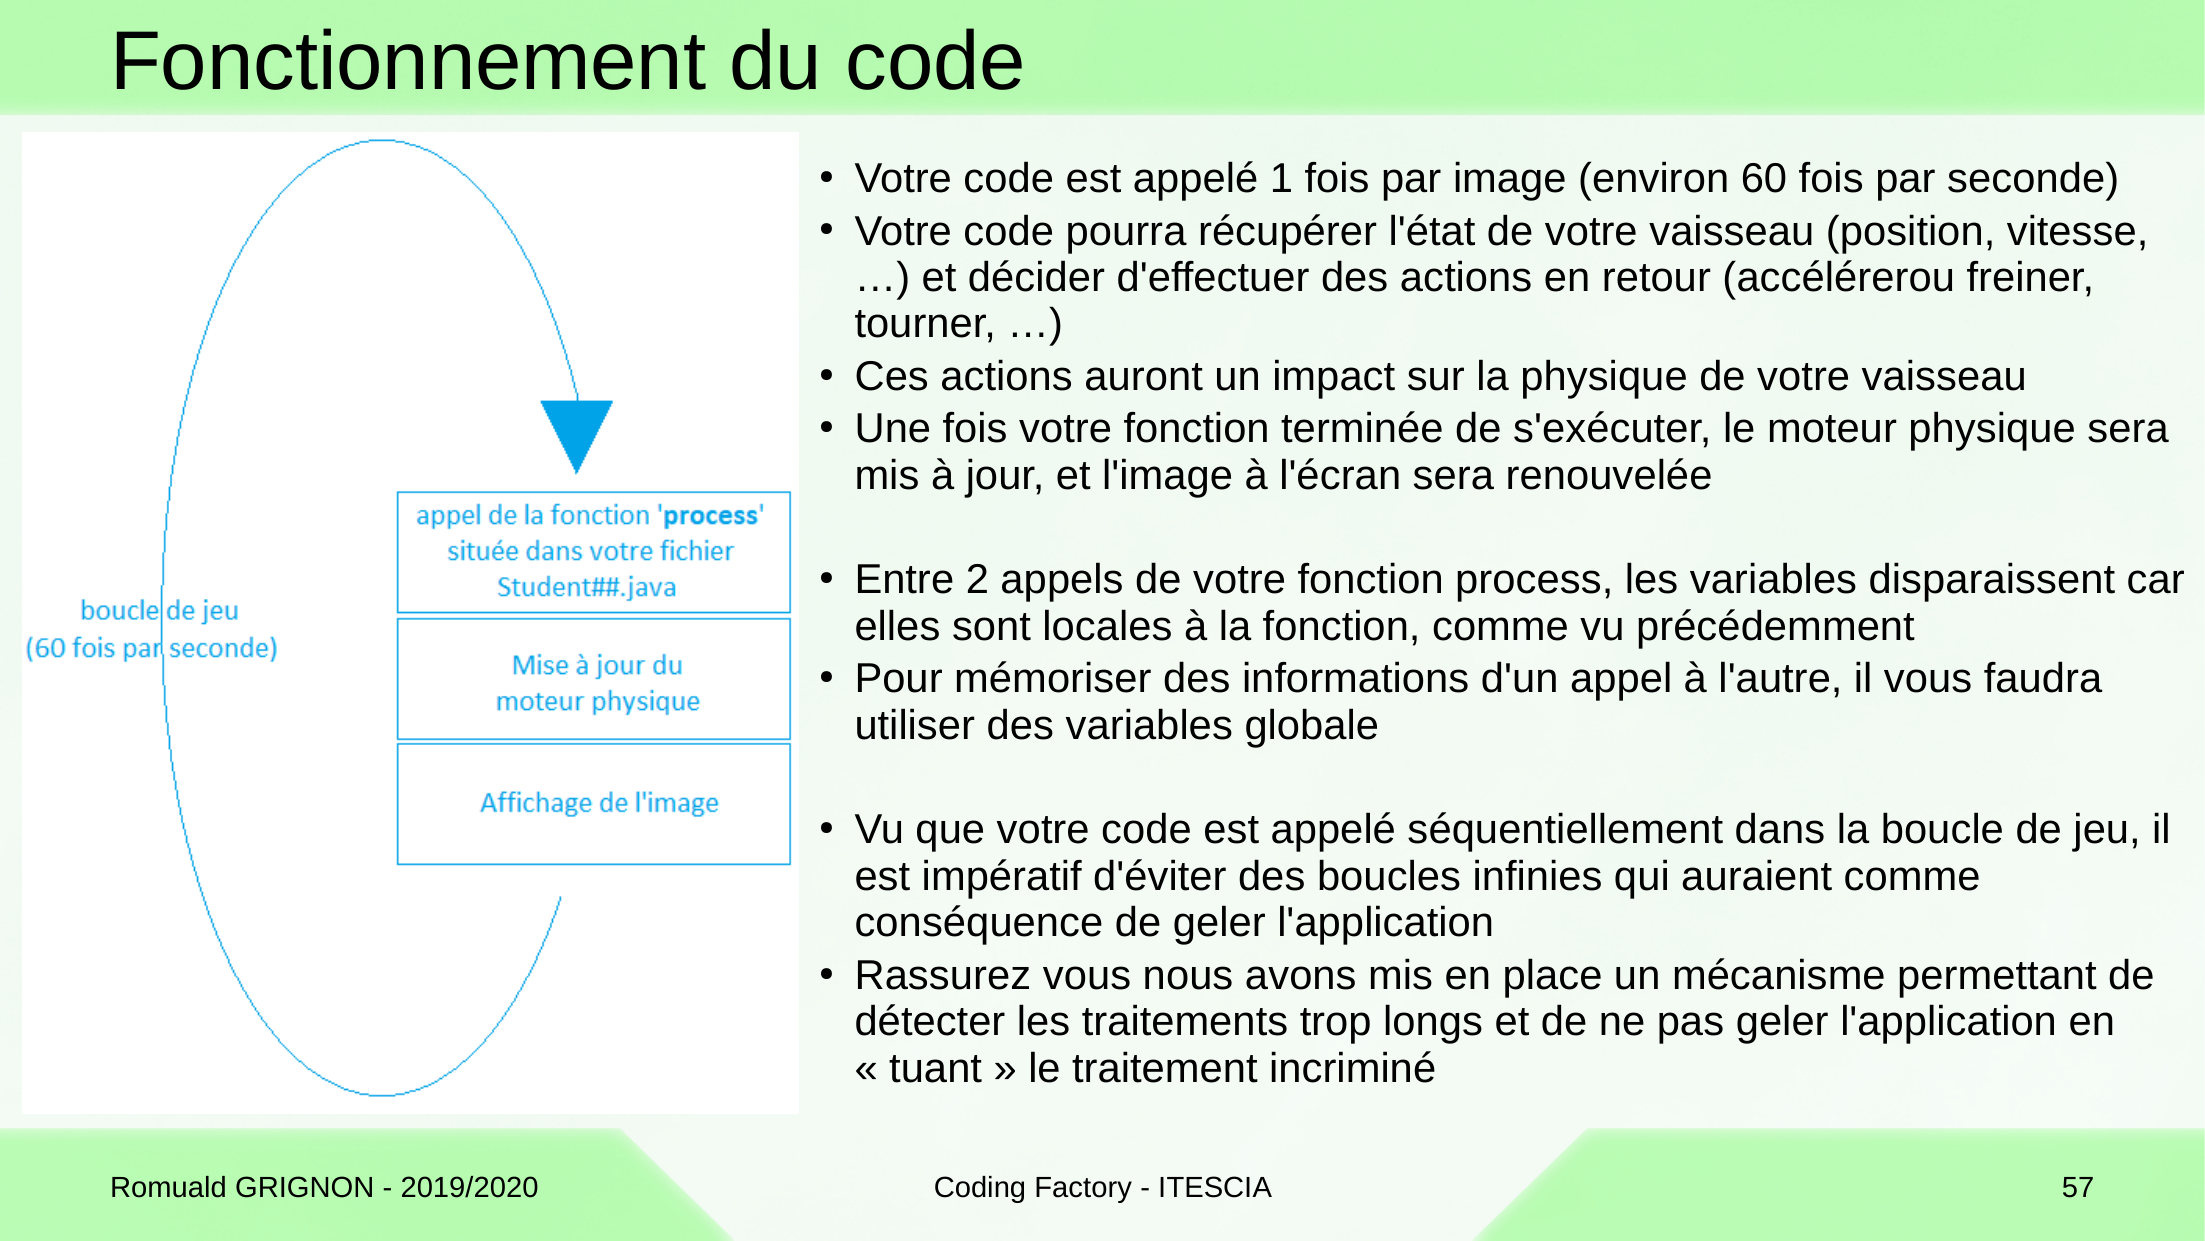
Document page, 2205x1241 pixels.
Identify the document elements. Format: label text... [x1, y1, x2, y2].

title Fonctionnement du code [110, 49, 2095, 225]
list Votre code est appelé 1 fois par image (environ 60 fois par seconde) Votre code pourra récupérer l'état de votre vaisseau (position, vitesse, …) et décider d'effectuer des actions en retour (accélérerou freiner, tourner, …) Ces actions auront un impact sur la physique de votre vaisseau Une fois votre fonction terminée de s'exécuter, le moteur physique sera mis à jour, et l'image à l'écran sera renouvelée Entre 2 appels de votre fonction process, les variables disparaissent car elles sont locales à la fonction, comme vu précédemment Pour mémoriser des informations d'un appel à l'autre, il vous faudra utiliser des variables globale Vu que votre code est appelé séquentiellement dans la boucle de jeu, il est impératif d'éviter des boucles infinies qui auraient comme conséquence de geler l'application Rassurez vous nous avons mis en place un mécanisme permettant de détecter les traitements trop longs et de ne pas geler l'application en « tuant » le traitement incriminé [799, 225, 2199, 1097]
picture [0, 0, 2205, 1241]
